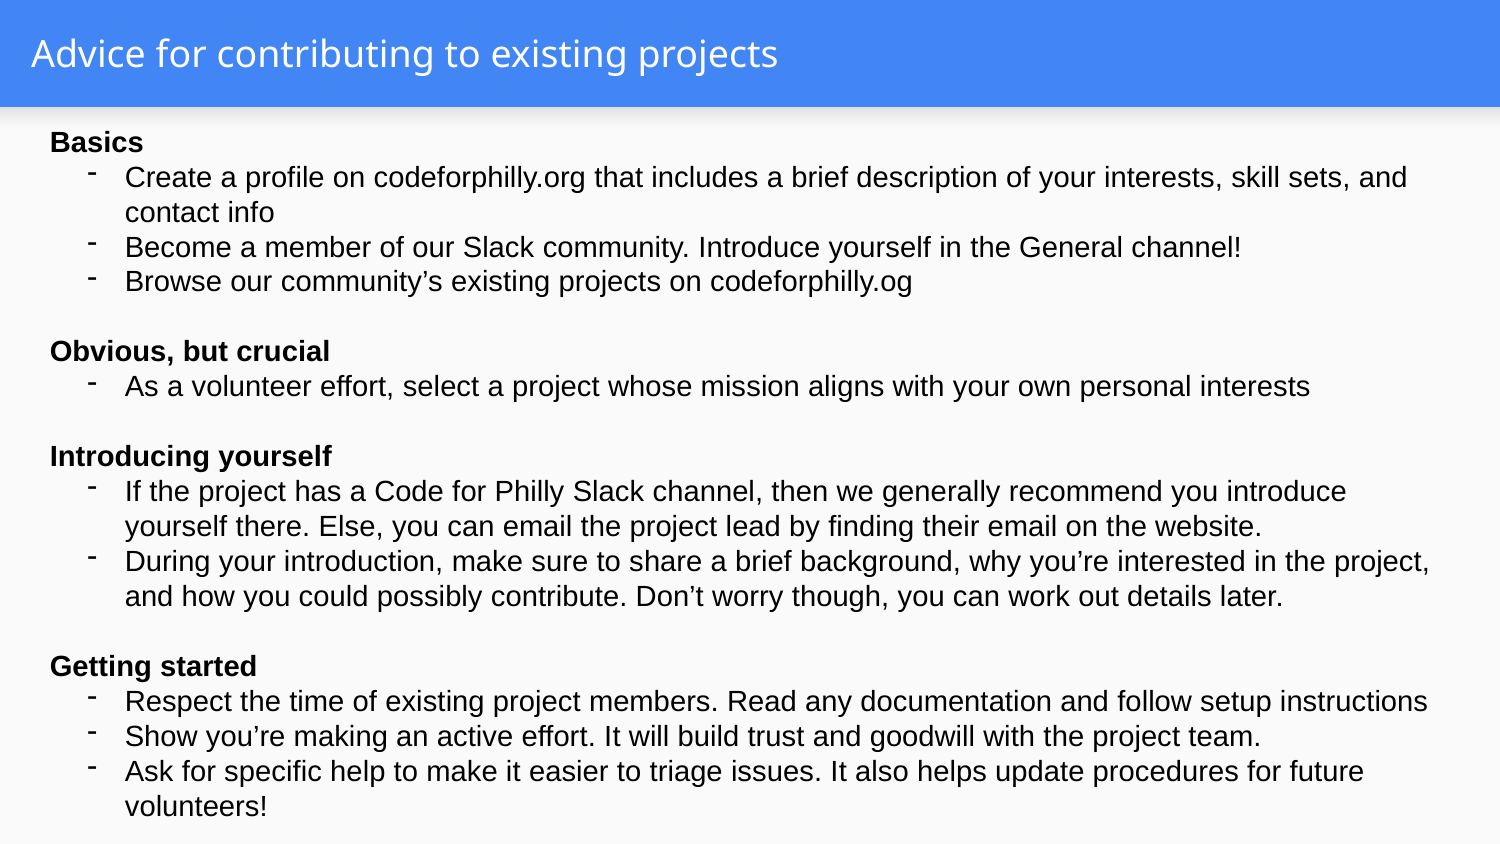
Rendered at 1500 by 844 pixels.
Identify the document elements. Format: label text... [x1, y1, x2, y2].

title Advice for contributing to existing projects [16, 2, 1464, 102]
text_box Basics Create a profile on codeforphilly.org that includes a brief description of your interests, skill sets, and contact info Become a member of our Slack community. Introduce yourself in the General channel! Browse our community’s existing projects on codeforphilly.og Obvious, but crucial As a volunteer effort, select a project whose mission aligns with your own personal interests Introducing yourself If the project has a Code for Philly Slack channel, then we generally recommend you introduce yourself there. Else, you can email the project lead by finding their email on the website. During your introduction, make sure to share a brief background, why you’re interested in the project, and how you could possibly contribute. Don’t worry though, you can work out details later. Getting started Respect the time of existing project members. Read any documentation and follow setup instructions Show you’re making an active effort. It will build trust and goodwill with the project team. Ask for specific help to make it easier to triage issues. It also helps update procedures for future volunteers! [34, 107, 1473, 807]
